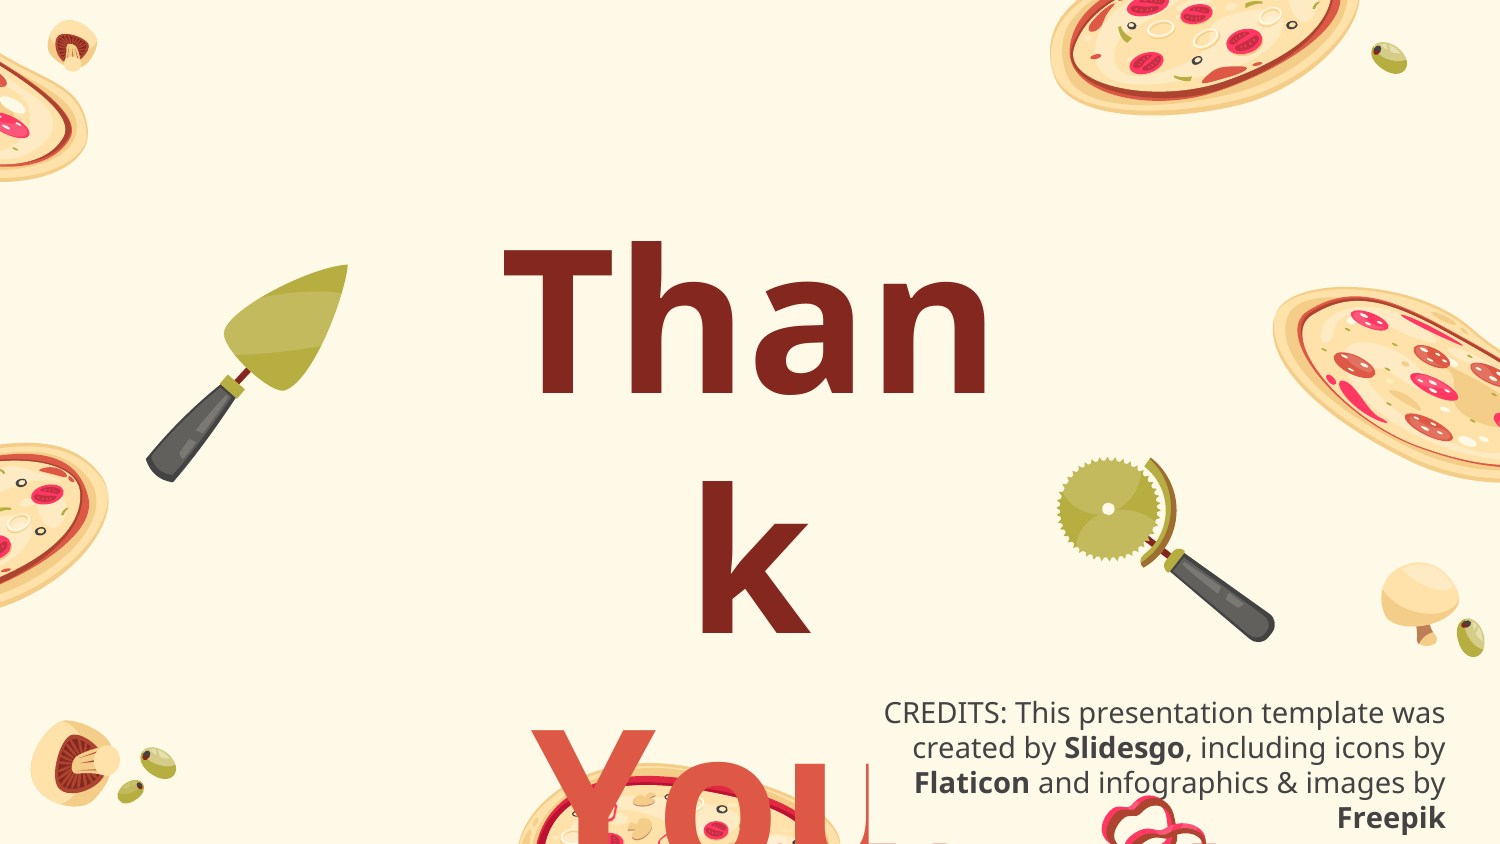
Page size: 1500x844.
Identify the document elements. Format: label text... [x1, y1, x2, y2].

text_box [145, 264, 348, 483]
text_box [1056, 456, 1275, 643]
text_box [1101, 795, 1206, 844]
text_box CREDITS: This presentation template was created by Slidesgo, including icons by Flaticon and infographics & images by Freepik [868, 687, 1500, 844]
title Thank You! [433, 178, 1067, 666]
